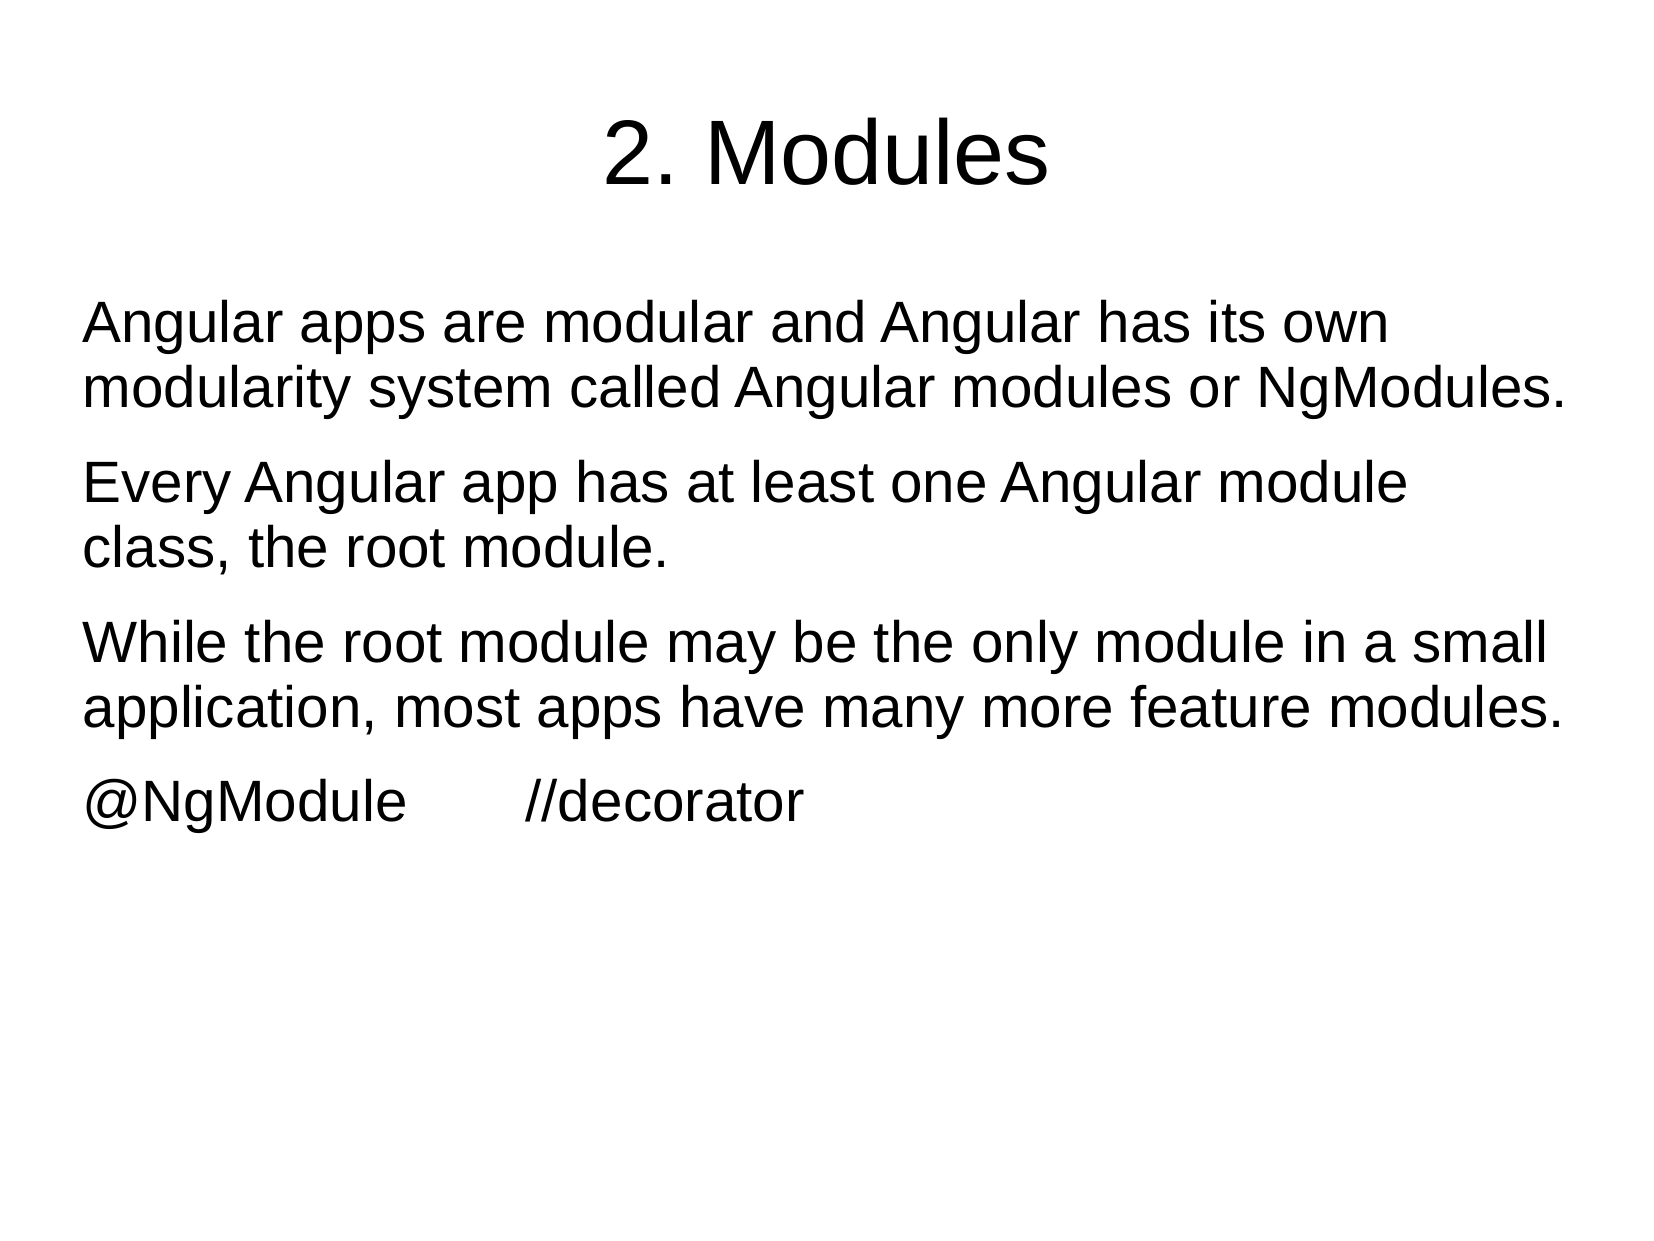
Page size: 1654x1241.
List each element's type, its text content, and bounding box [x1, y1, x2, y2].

title 2. Modules [82, 49, 1571, 257]
list Angular apps are modular and Angular has its own modularity system called Angular modules or NgModules. Every Angular app has at least one Angular module class, the root module. While the root module may be the only module in a small application, most apps have many more feature modules. @NgModule //decorator [82, 290, 1571, 1010]
